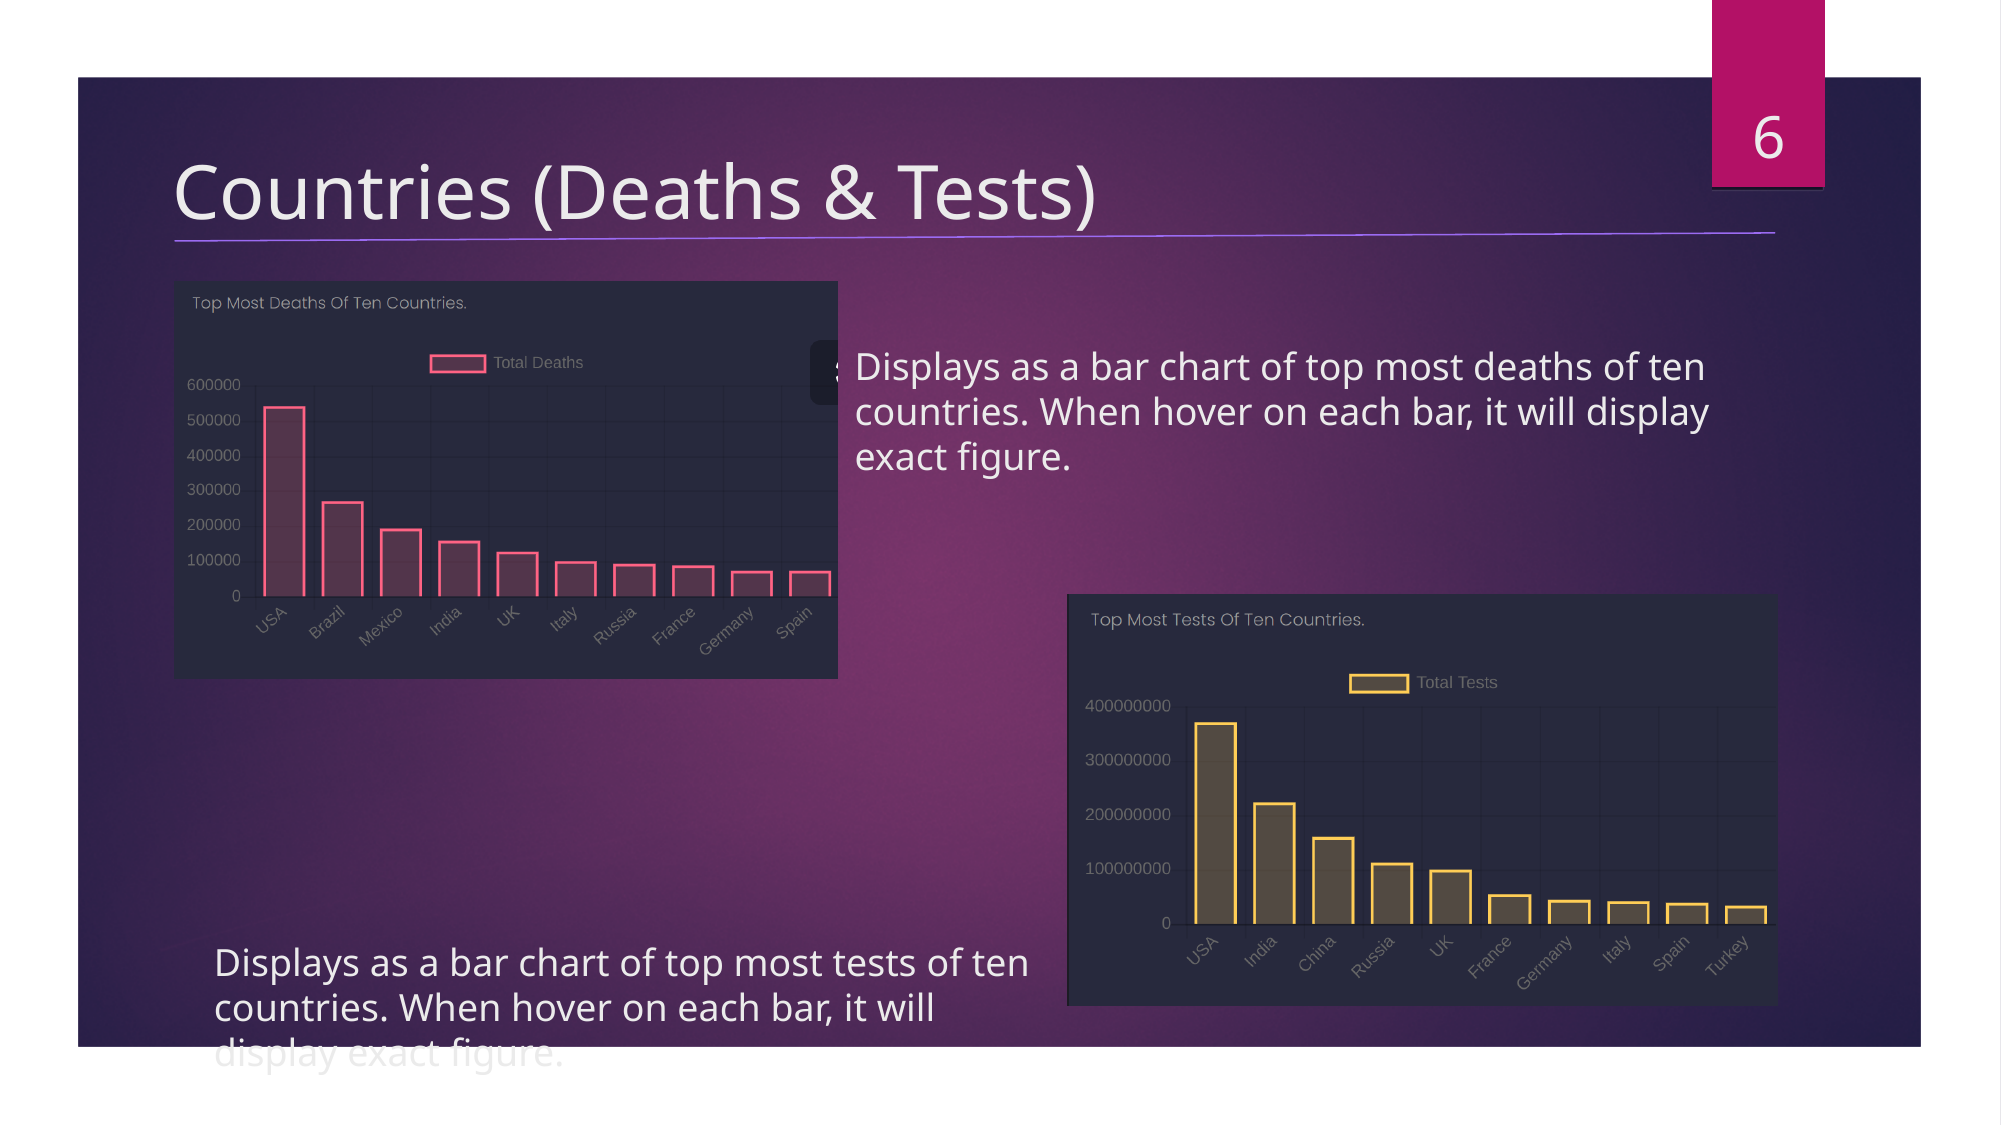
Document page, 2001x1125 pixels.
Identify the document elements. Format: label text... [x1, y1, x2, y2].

title Countries (Deaths & Tests) [157, 99, 1606, 243]
picture [174, 281, 838, 679]
picture [1067, 594, 1778, 1006]
text_box 6 [1737, 43, 1842, 178]
text_box Displays as a bar chart of top most tests of ten countries. When hover on each bar, it will display exact figure. [198, 931, 1106, 1036]
text_box Displays as a bar chart of top most deaths of ten countries. When hover on each bar, it will display exact figure. [839, 335, 1764, 431]
text_box [1034, 285, 1777, 931]
